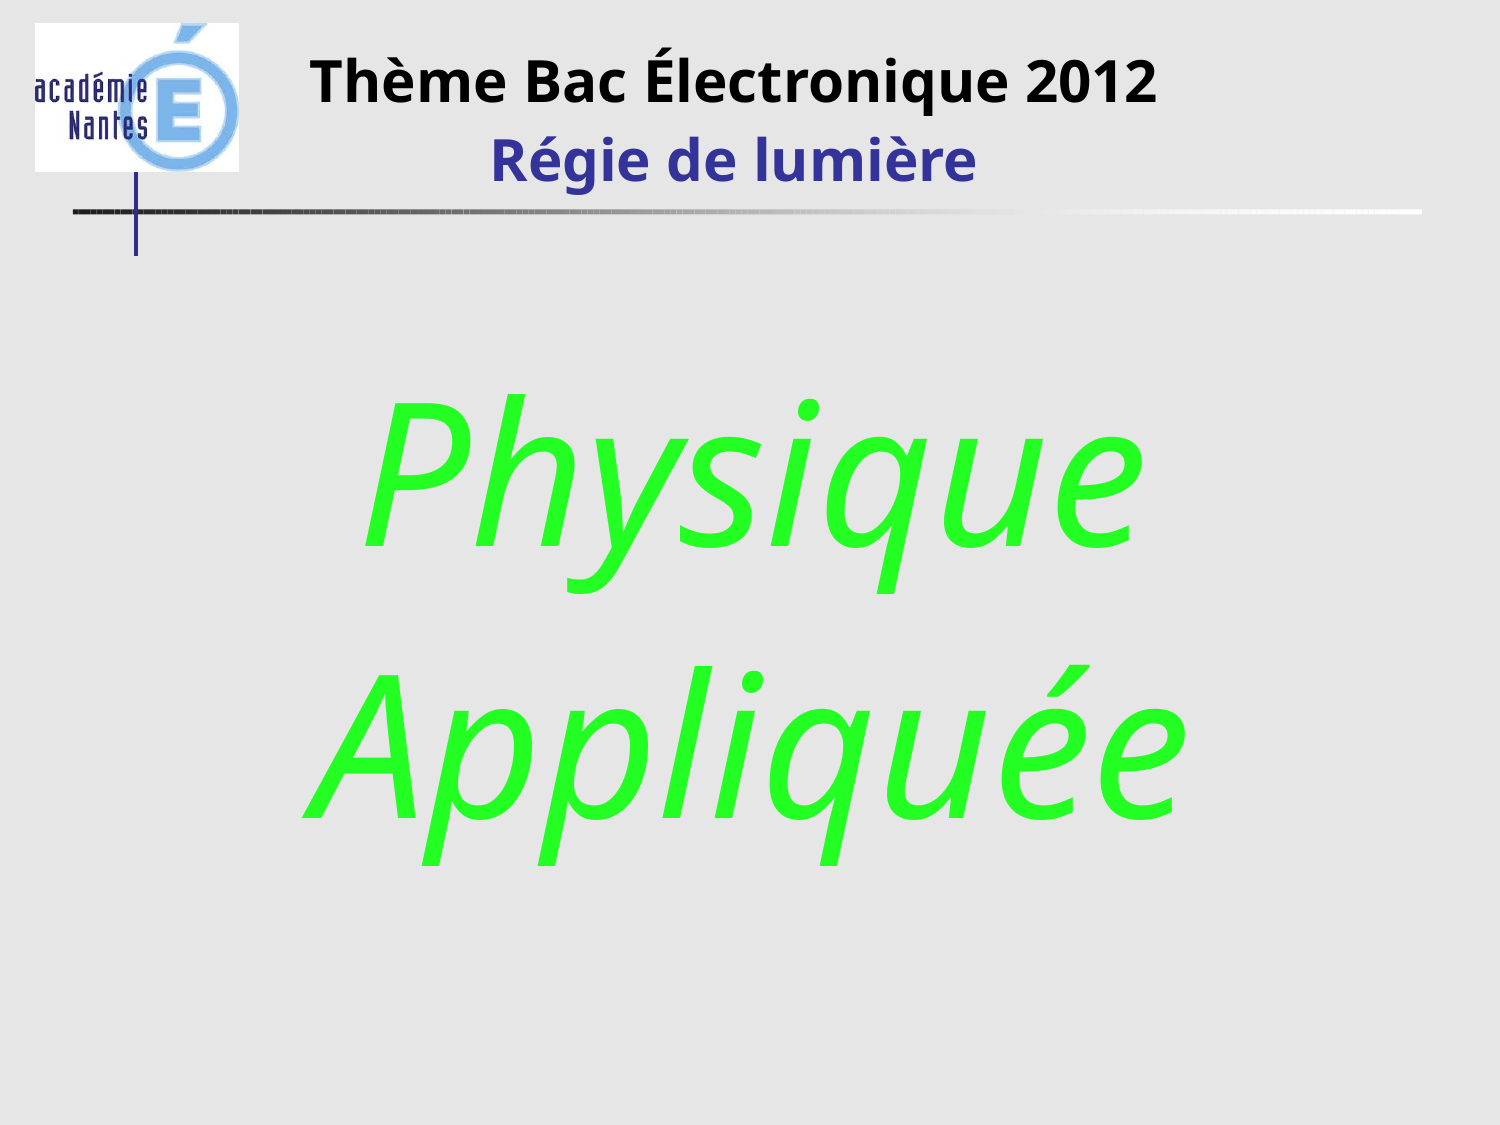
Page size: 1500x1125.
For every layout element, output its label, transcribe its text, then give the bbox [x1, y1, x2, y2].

text_box [72, 209, 134, 215]
text_box Physique Appliquée [59, 324, 1447, 787]
text_box Thème Bac Électronique 2012 Régie de lumière [263, 32, 1206, 190]
text_box [138, 209, 1422, 215]
picture [35, 23, 239, 172]
